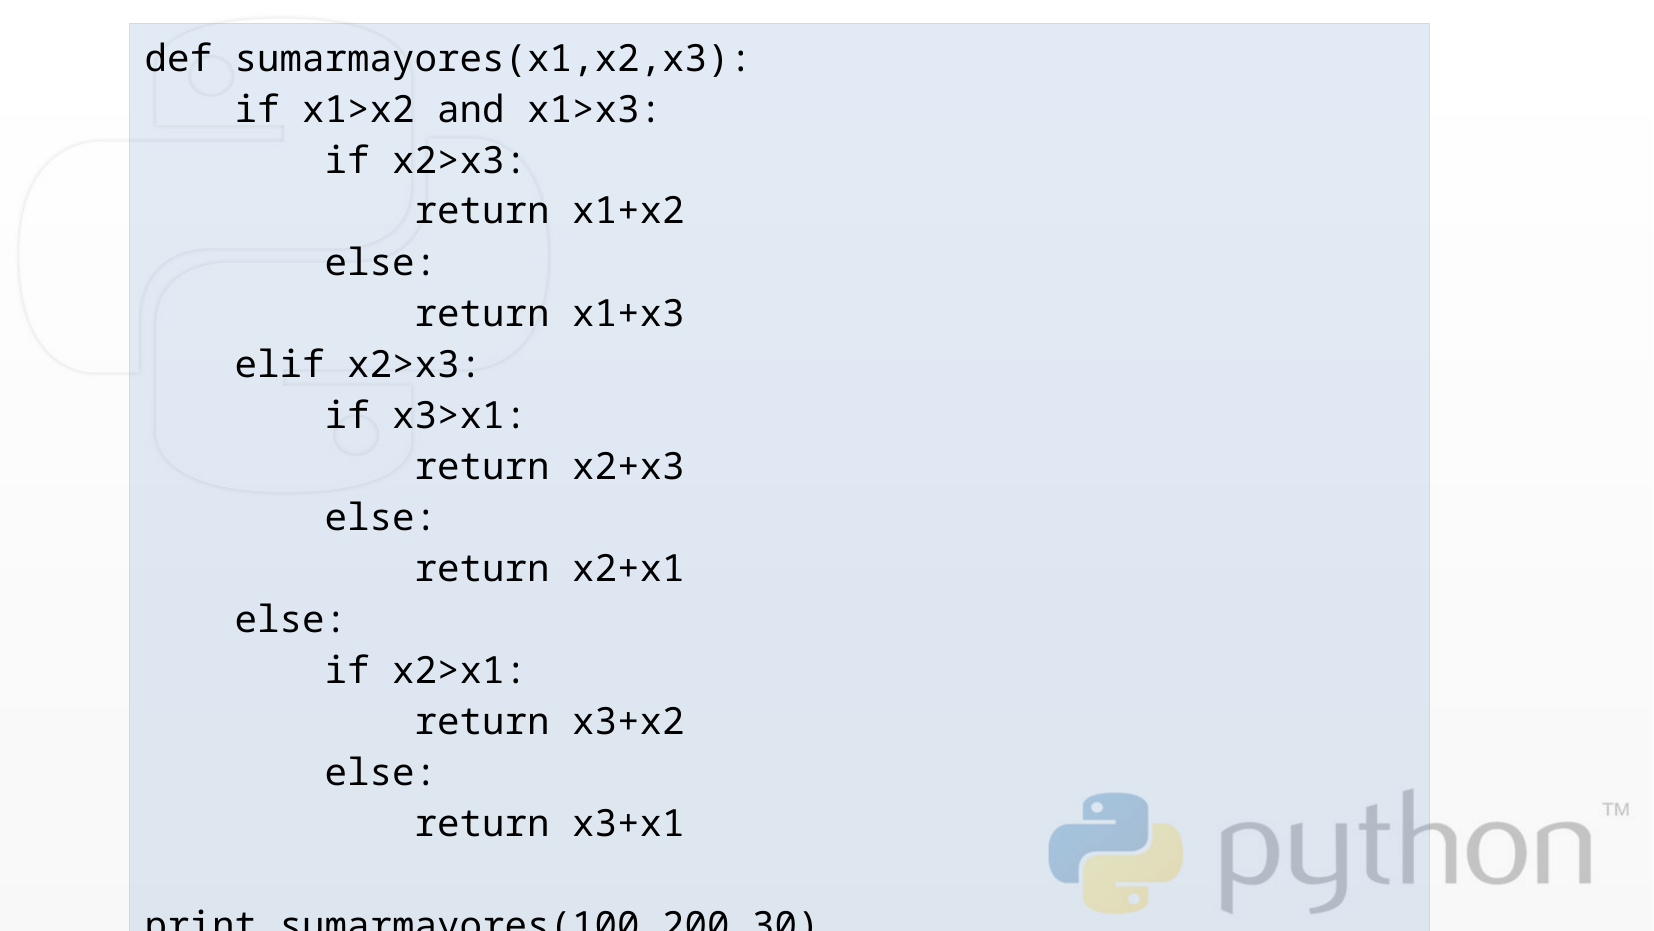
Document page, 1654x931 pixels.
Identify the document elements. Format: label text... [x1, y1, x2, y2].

picture [0, 0, 1654, 931]
text_box def sumarmayores(x1,x2,x3): if x1>x2 and x1>x3: if x2>x3: return x1+x2 else: return x1+x3 elif x2>x3: if x3>x1: return x2+x3 else: return x2+x1 else: if x2>x1: return x3+x2 else: return x3+x1 print sumarmayores(100,200,30) [129, 23, 1430, 931]
